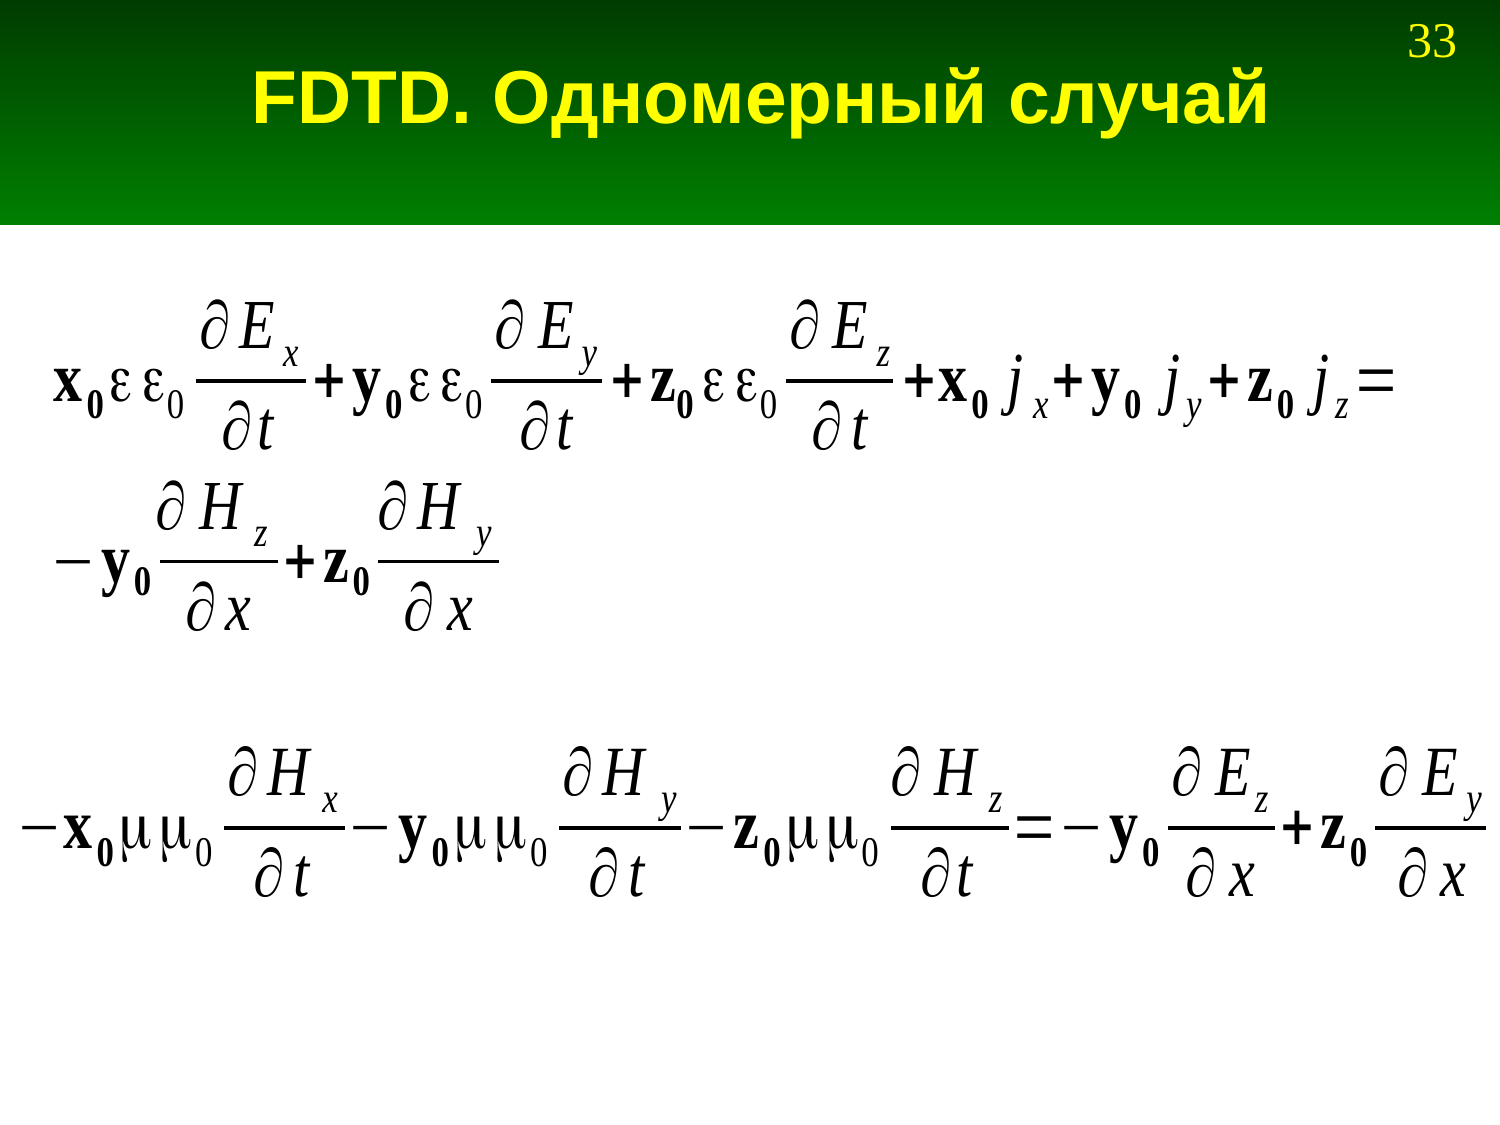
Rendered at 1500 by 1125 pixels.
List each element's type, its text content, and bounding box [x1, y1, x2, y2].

chart [35, 286, 1414, 645]
title FDTD. Одномерный случай [123, 0, 1399, 188]
chart [1, 733, 1500, 911]
